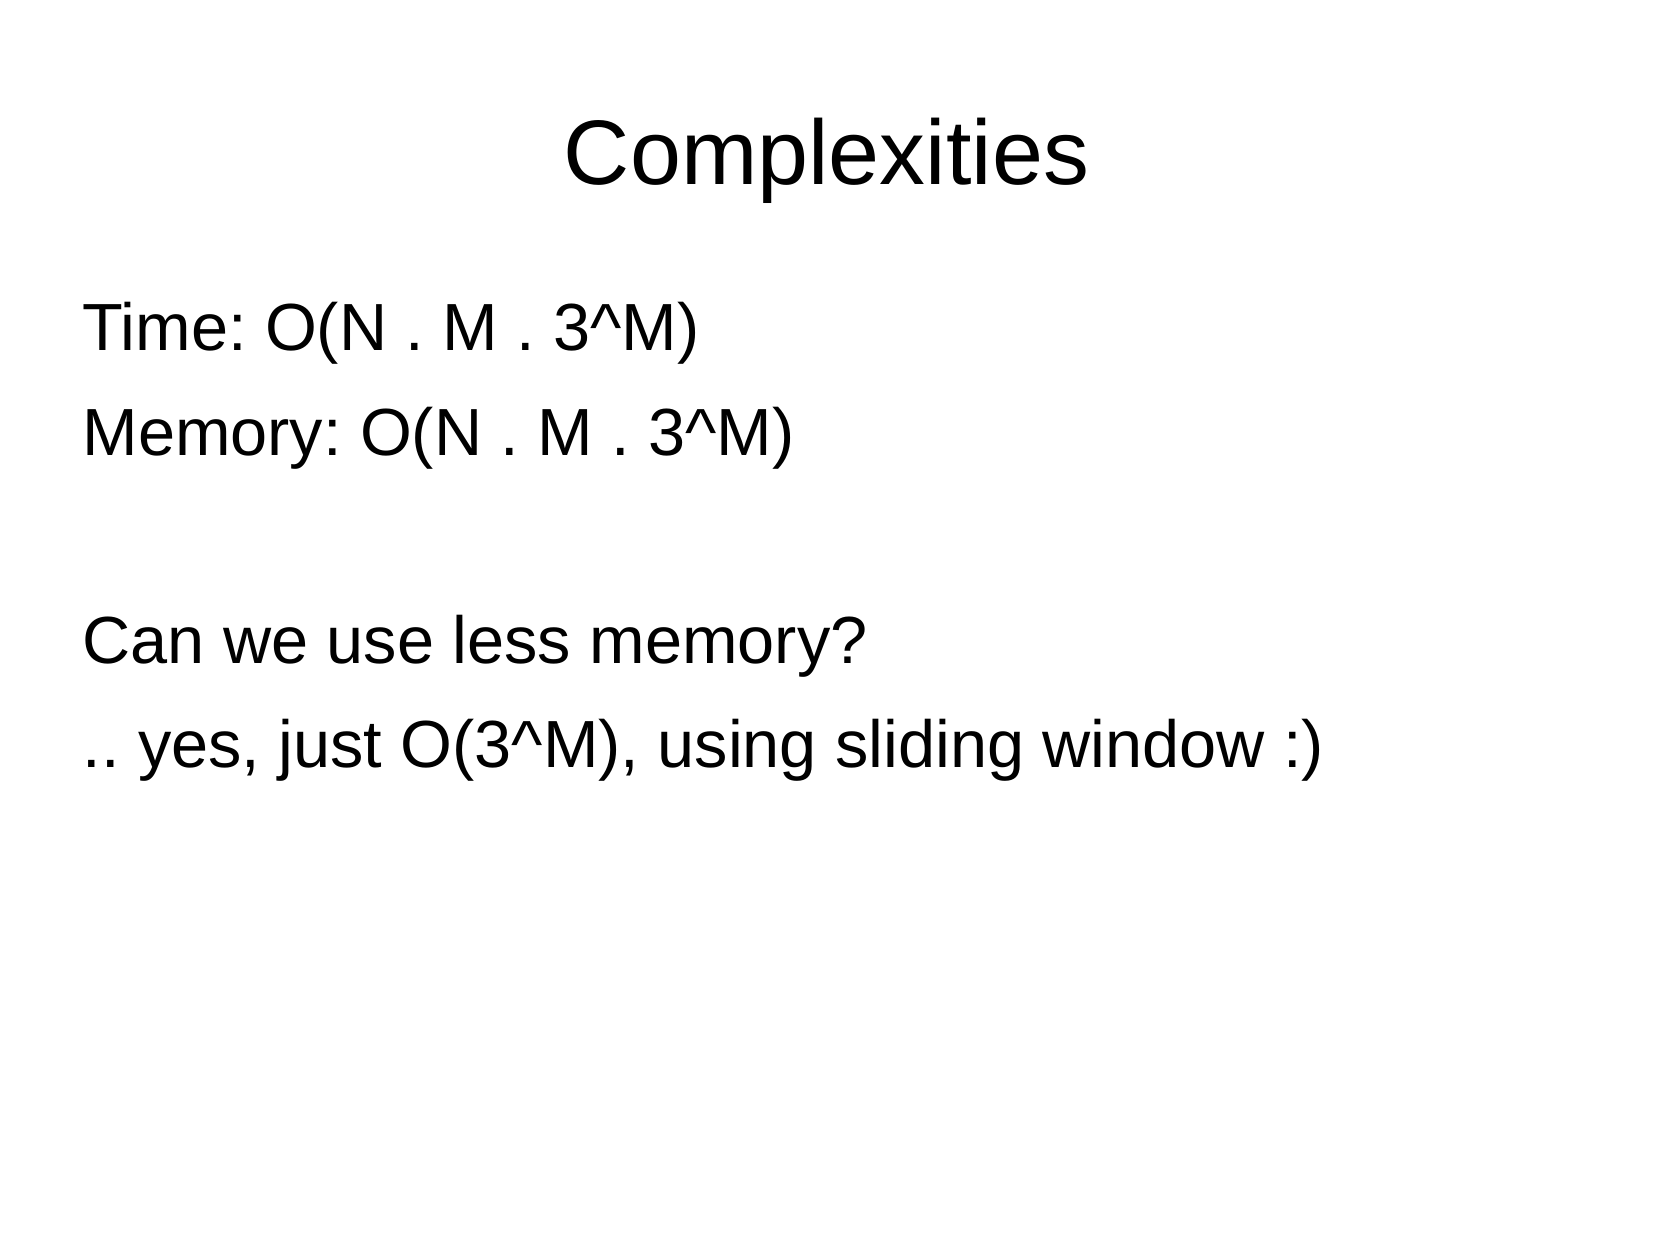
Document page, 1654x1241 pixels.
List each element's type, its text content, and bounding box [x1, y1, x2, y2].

list Time: O(N . M . 3^M) Memory: O(N . M . 3^M) Can we use less memory? .. yes, just O(3^M), using sliding window :) [82, 290, 1571, 1010]
title Complexities [82, 49, 1571, 257]
